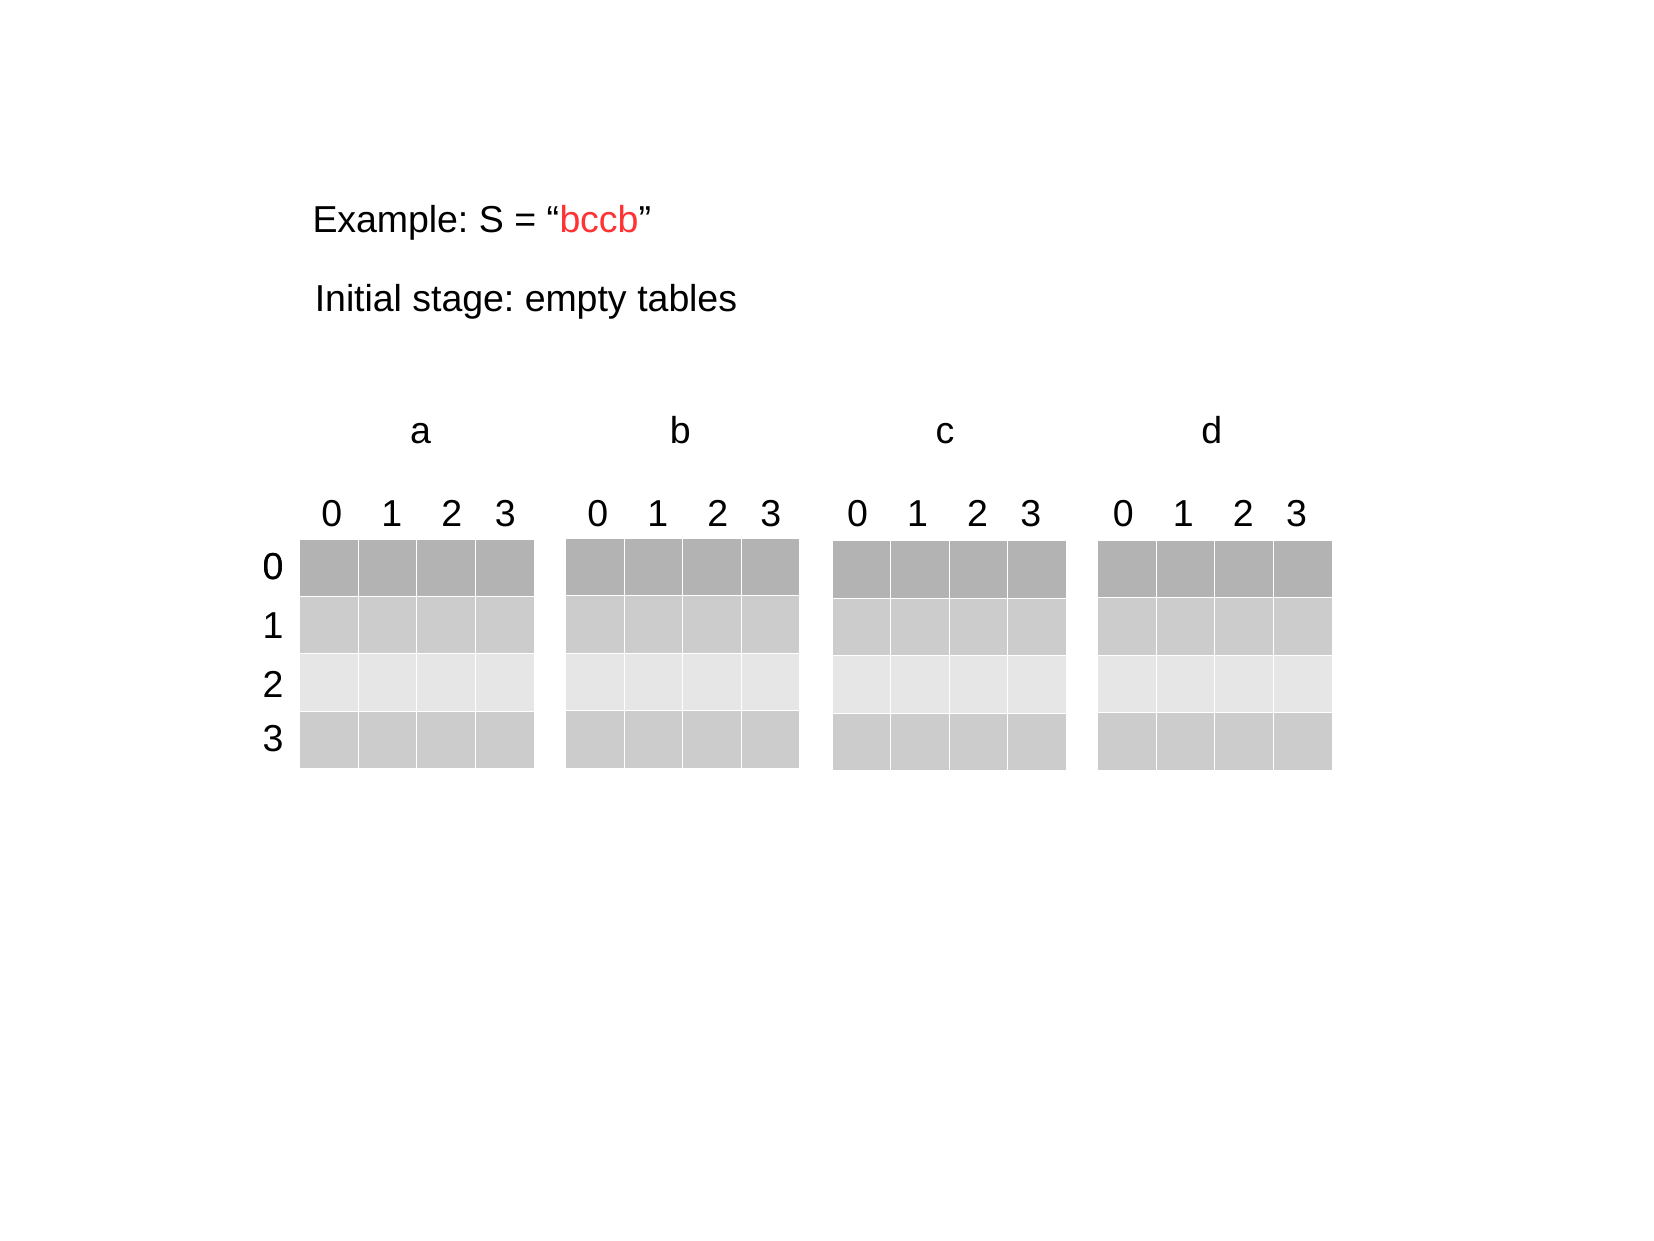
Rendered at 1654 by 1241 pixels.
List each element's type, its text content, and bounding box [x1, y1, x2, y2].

table_header [1157, 542, 1214, 597]
table_cell [1008, 599, 1066, 655]
text_box 2 [692, 485, 745, 542]
table_header [1098, 542, 1156, 597]
table_cell [1008, 656, 1066, 713]
table_cell [359, 654, 416, 711]
table_header [476, 542, 534, 596]
text_box 2 [1218, 485, 1271, 542]
table_cell [891, 714, 949, 770]
table_cell [566, 711, 624, 768]
text_box 0 [306, 485, 366, 542]
table_cell [566, 654, 624, 710]
table_header [625, 542, 682, 595]
table_header [1008, 542, 1066, 598]
table_cell [359, 597, 416, 653]
text_box Initial stage: empty tables [300, 270, 916, 327]
table_cell [566, 596, 624, 653]
table_cell [1274, 656, 1332, 712]
table_cell [1215, 656, 1273, 712]
text_box 3 [480, 485, 541, 542]
table_cell [1215, 598, 1273, 655]
table_header [742, 542, 799, 595]
table_header [566, 539, 624, 595]
table_cell [1008, 714, 1066, 770]
text_box 1 [366, 485, 426, 542]
text_box 1 [632, 485, 692, 542]
table_cell [300, 712, 358, 768]
table_header [359, 542, 416, 596]
table_cell [417, 712, 475, 768]
text_box Example: S = “bccb” [297, 190, 673, 248]
table_header [950, 542, 1007, 598]
text_box c [920, 402, 981, 460]
table_cell [625, 654, 682, 710]
text_box 3 [745, 485, 806, 542]
table_cell [1215, 713, 1273, 770]
text_box 2 [247, 656, 308, 709]
table_cell [950, 714, 1007, 770]
table_cell [300, 654, 358, 711]
table_cell [891, 599, 949, 655]
text_box 1 [892, 485, 952, 542]
table_cell [833, 714, 890, 770]
table_cell [833, 656, 890, 713]
text_box 0 [572, 485, 632, 542]
table_cell [742, 711, 799, 768]
table_header [1215, 542, 1273, 597]
table_cell [417, 597, 475, 653]
table_cell [1157, 713, 1214, 770]
text_box d [1186, 402, 1247, 460]
table_cell [1157, 656, 1214, 712]
table_cell [1098, 656, 1156, 712]
table_header [833, 542, 890, 598]
table_cell [742, 596, 799, 653]
text_box 1 [1158, 485, 1218, 542]
table_cell [1274, 713, 1332, 770]
table_cell [1098, 598, 1156, 655]
table_header [308, 542, 358, 596]
table_header [1274, 542, 1332, 597]
text_box 2 [952, 485, 1005, 542]
text_box 2 [426, 485, 480, 542]
table_cell [625, 711, 682, 768]
table_cell [359, 712, 416, 768]
table_cell [950, 656, 1007, 713]
table_cell [308, 597, 358, 653]
table_cell [1098, 713, 1156, 770]
table_cell [476, 654, 534, 711]
text_box 3 [247, 709, 308, 767]
table_cell [417, 654, 475, 711]
table_header [683, 542, 741, 595]
table_cell [833, 599, 890, 655]
table_cell [950, 599, 1007, 655]
text_box 0 [832, 485, 892, 542]
text_box 1 [247, 597, 308, 655]
text_box b [655, 402, 716, 460]
table_cell [683, 654, 741, 710]
text_box 0 [247, 538, 308, 596]
text_box 3 [1005, 485, 1066, 542]
table_cell [1157, 598, 1214, 655]
table_cell [476, 712, 534, 768]
table_header [891, 542, 949, 598]
table_cell [1274, 598, 1332, 655]
table_cell [625, 596, 682, 653]
text_box 0 [1098, 485, 1158, 542]
table_cell [683, 711, 741, 768]
table_cell [742, 654, 799, 710]
text_box 3 [1271, 485, 1332, 542]
table_cell [476, 597, 534, 653]
table_header [417, 542, 475, 596]
table_cell [683, 596, 741, 653]
text_box a [395, 402, 456, 460]
table_cell [891, 656, 949, 713]
